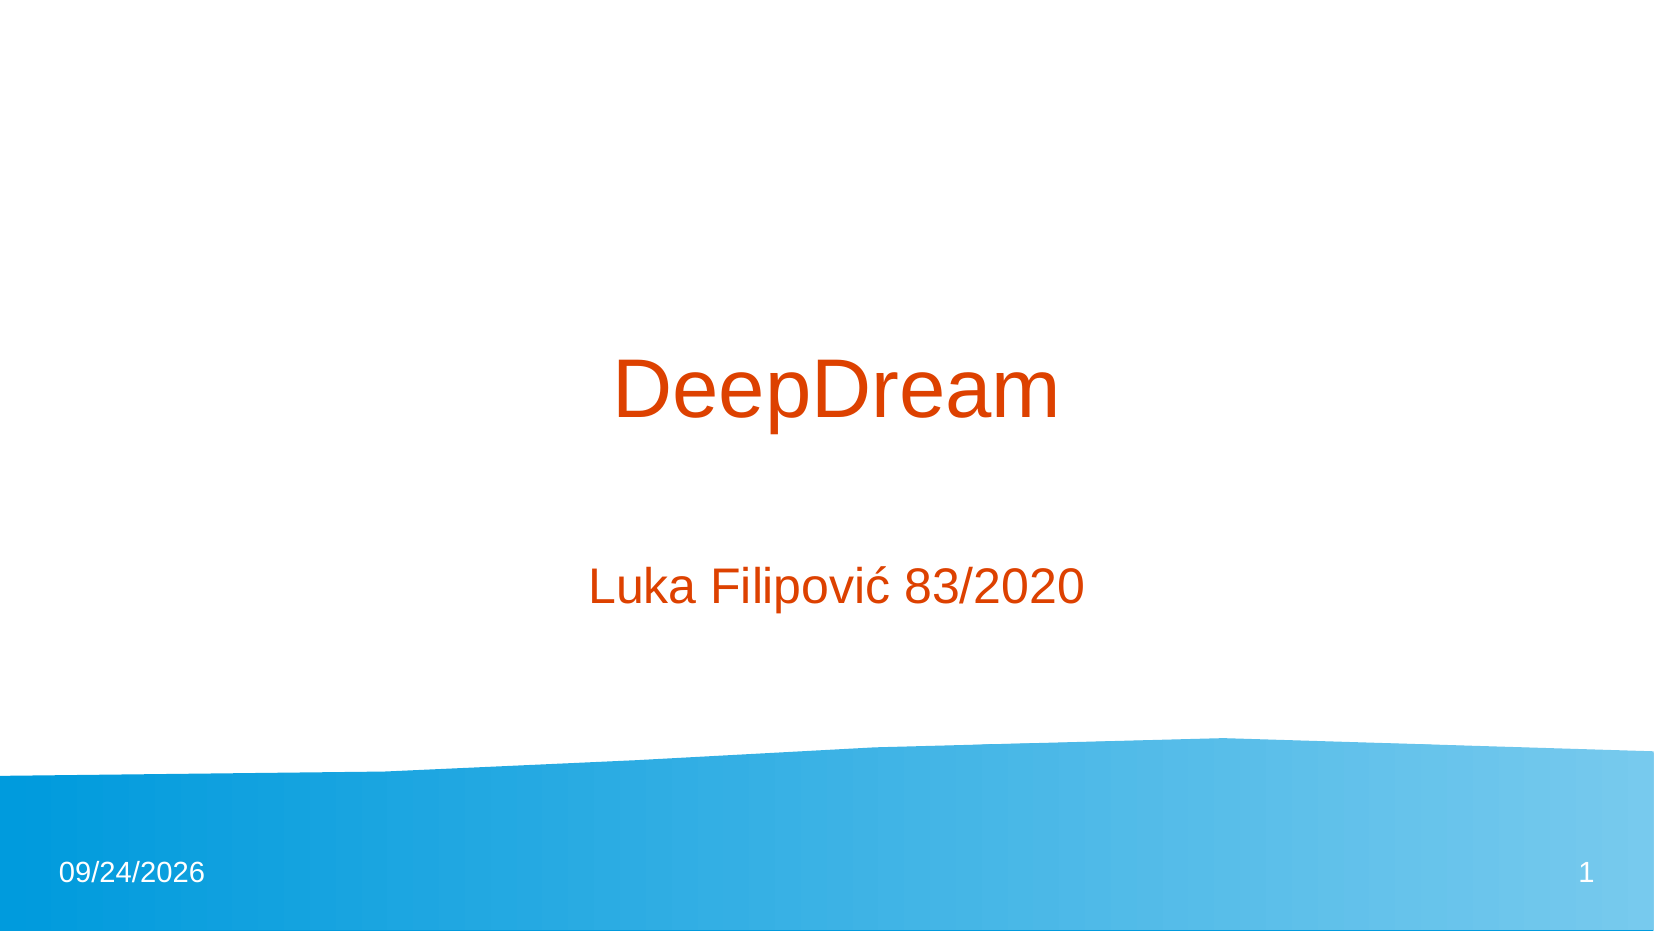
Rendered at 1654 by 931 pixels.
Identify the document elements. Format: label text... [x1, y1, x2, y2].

title Luka Filipović 83/2020 [98, 497, 1576, 676]
title DeepDream [98, 300, 1576, 478]
